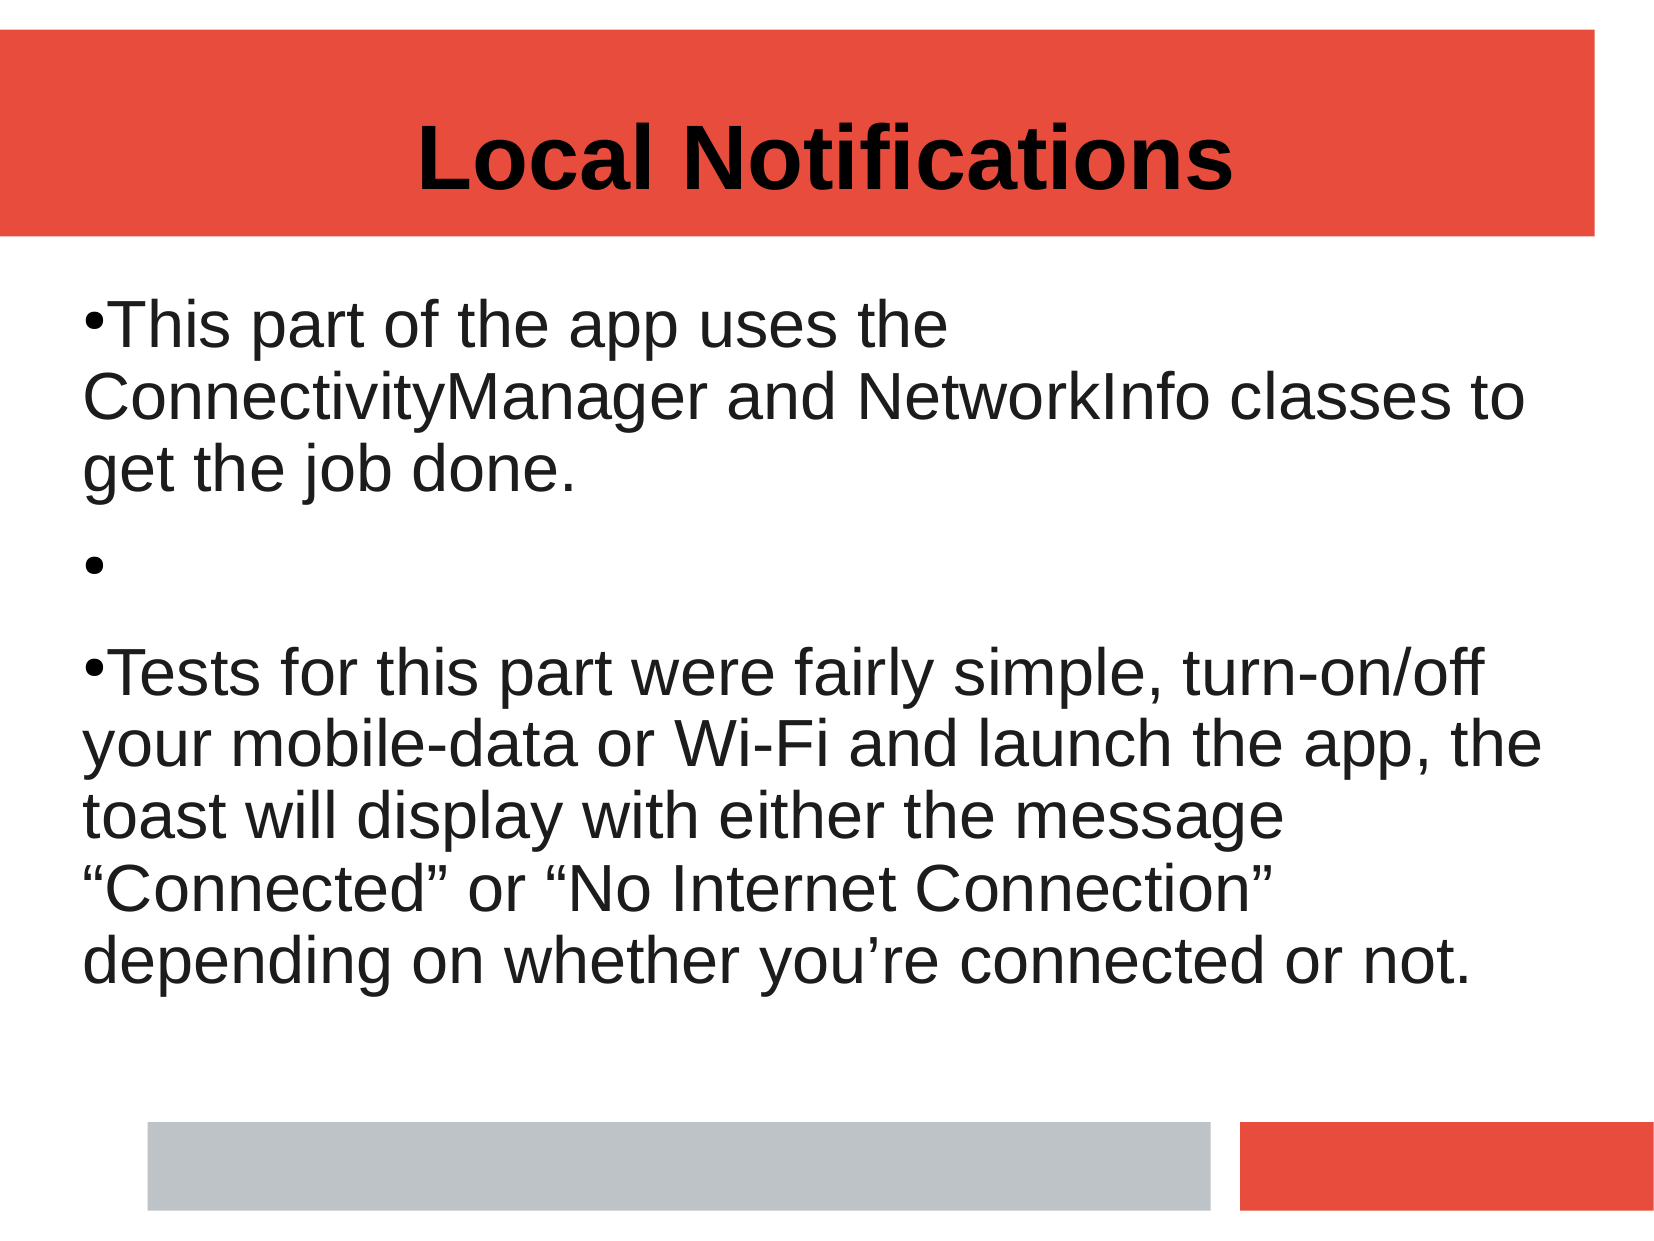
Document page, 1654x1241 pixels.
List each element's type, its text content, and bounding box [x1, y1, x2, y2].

title Local Notifications [82, 49, 1571, 257]
list This part of the app uses the ConnectivityManager and NetworkInfo classes to get the job done. Tests for this part were fairly simple, turn-on/off your mobile-data or Wi-Fi and launch the app, the toast will display with either the message “Connected” or “No Internet Connection” depending on whether you’re connected or not. [82, 290, 1571, 1010]
